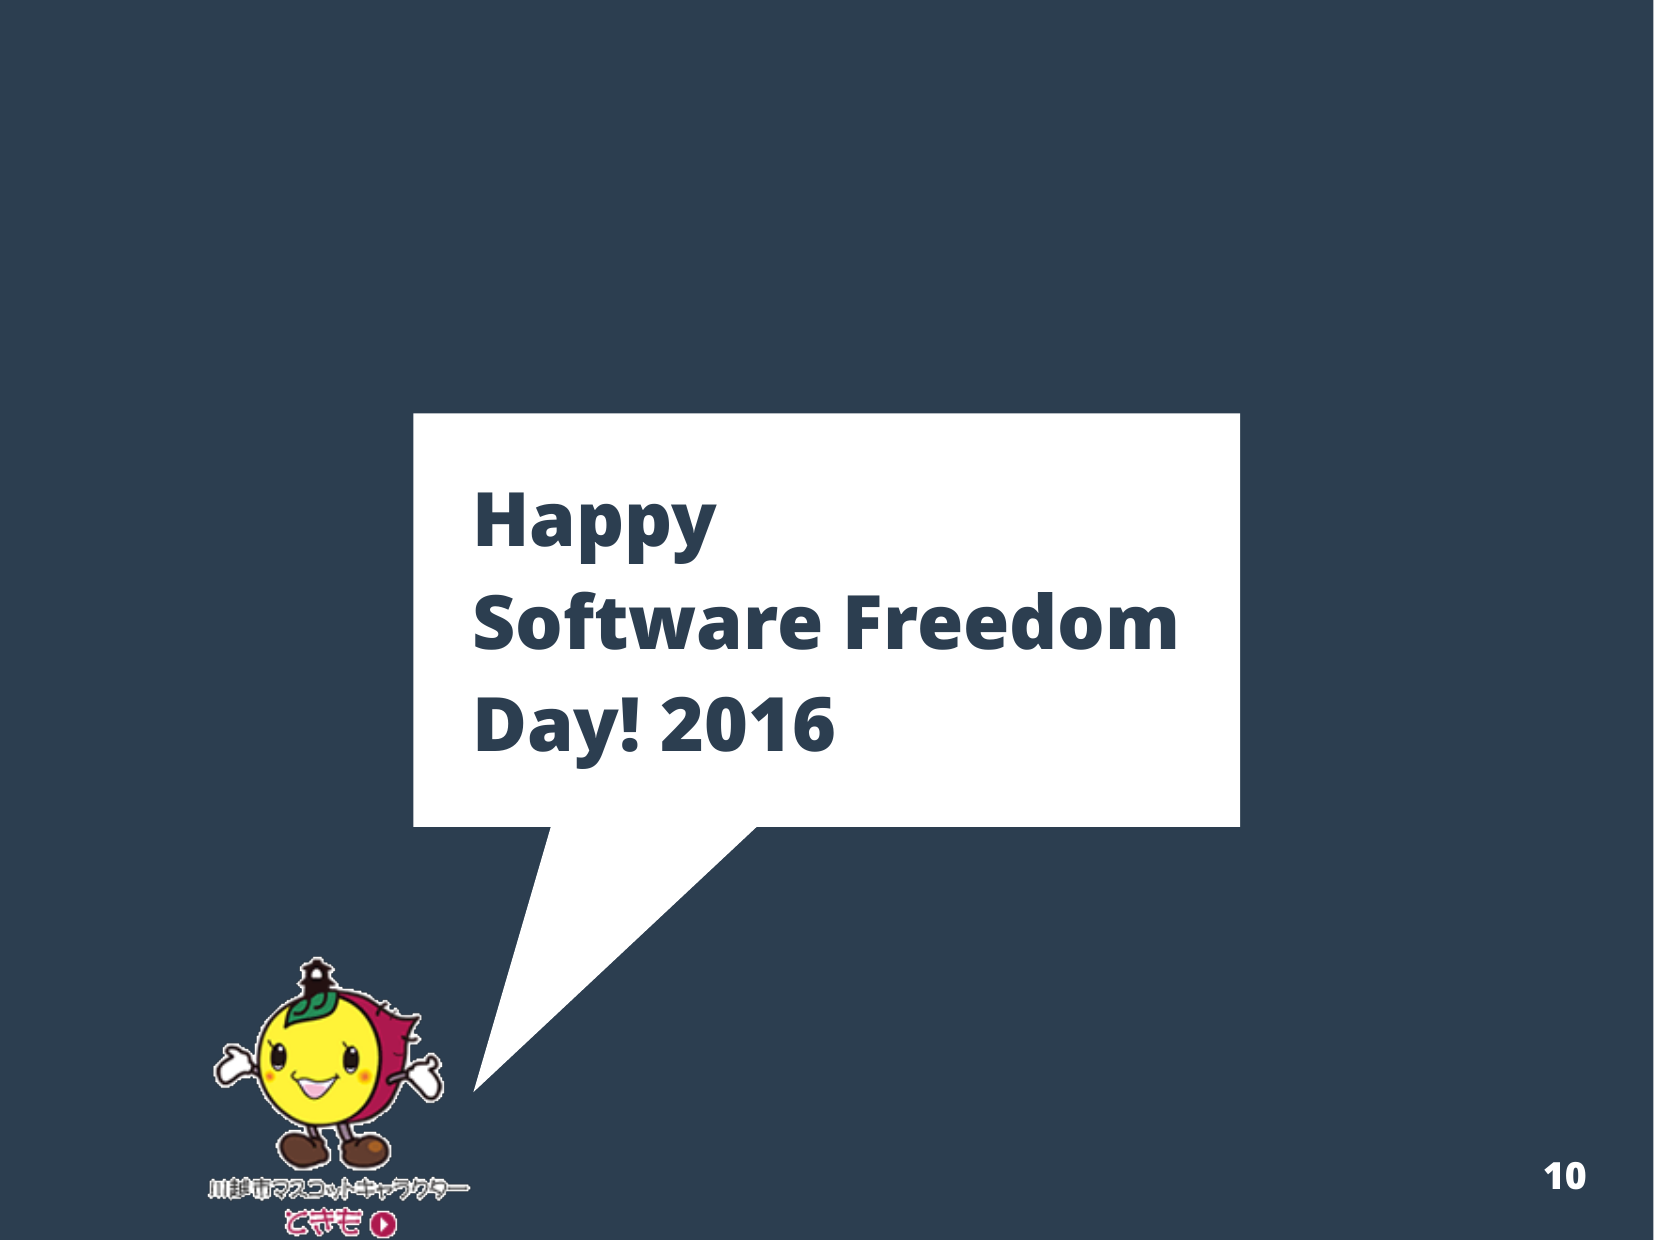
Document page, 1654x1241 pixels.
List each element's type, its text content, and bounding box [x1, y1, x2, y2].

title Happy Software Freedom Day! 2016 [442, 442, 1211, 798]
picture [206, 955, 473, 1241]
